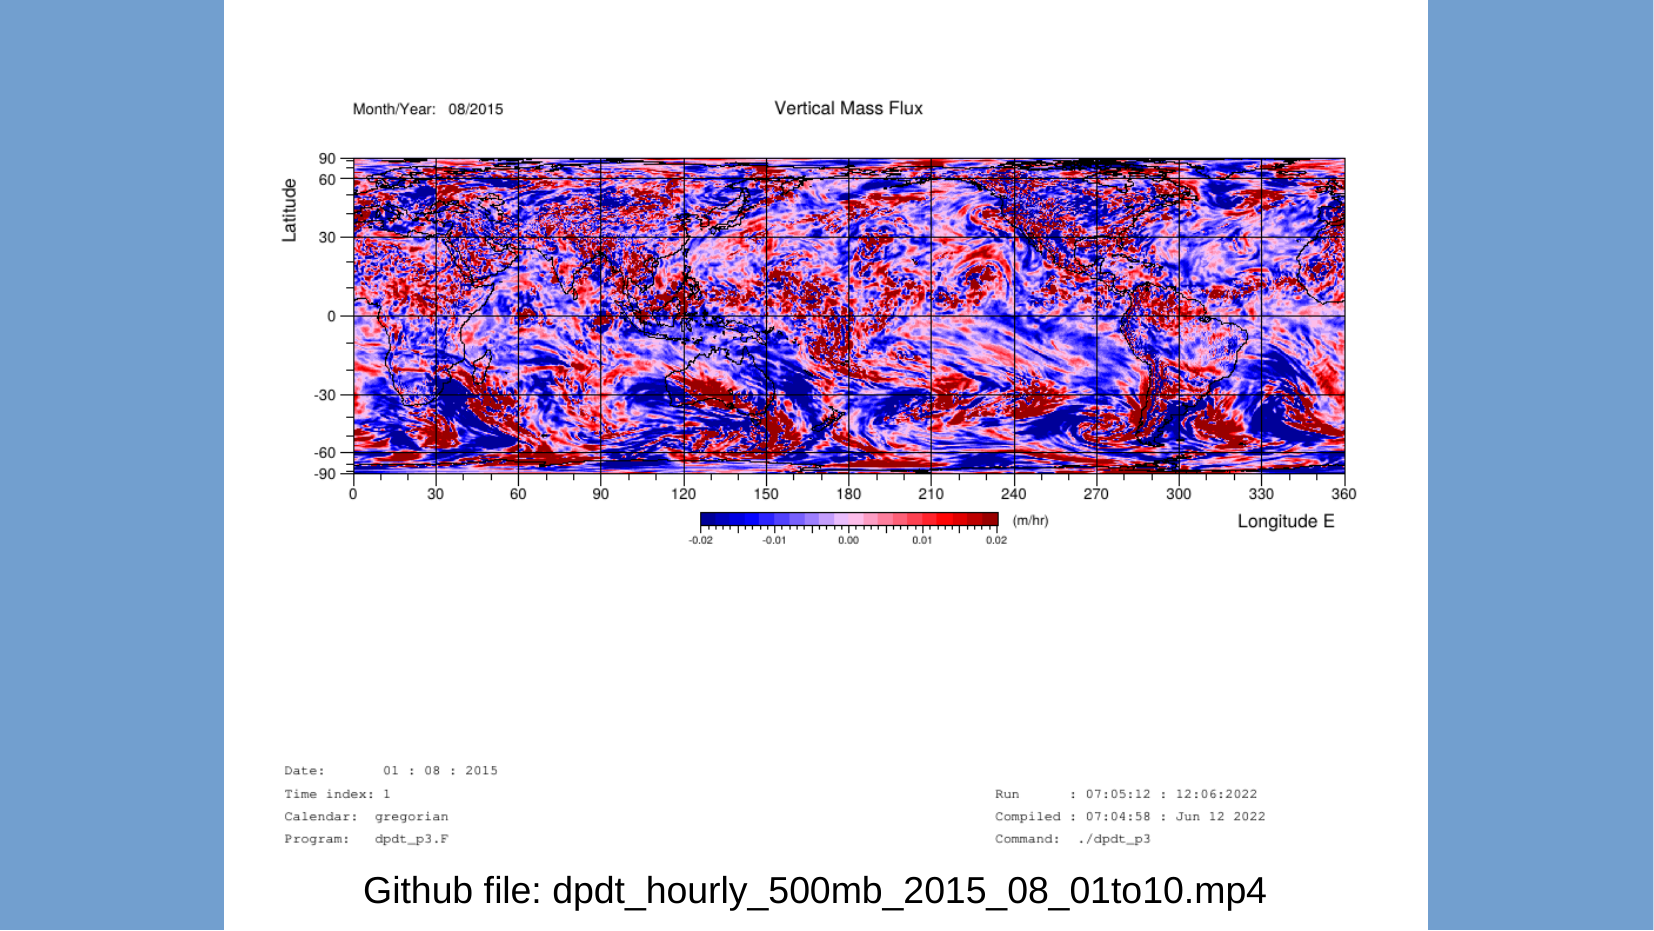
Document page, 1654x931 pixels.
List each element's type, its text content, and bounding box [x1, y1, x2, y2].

picture [224, 0, 1428, 931]
text_box Github file: dpdt_hourly_500mb_2015_08_01to10.mp4 [348, 862, 1293, 920]
